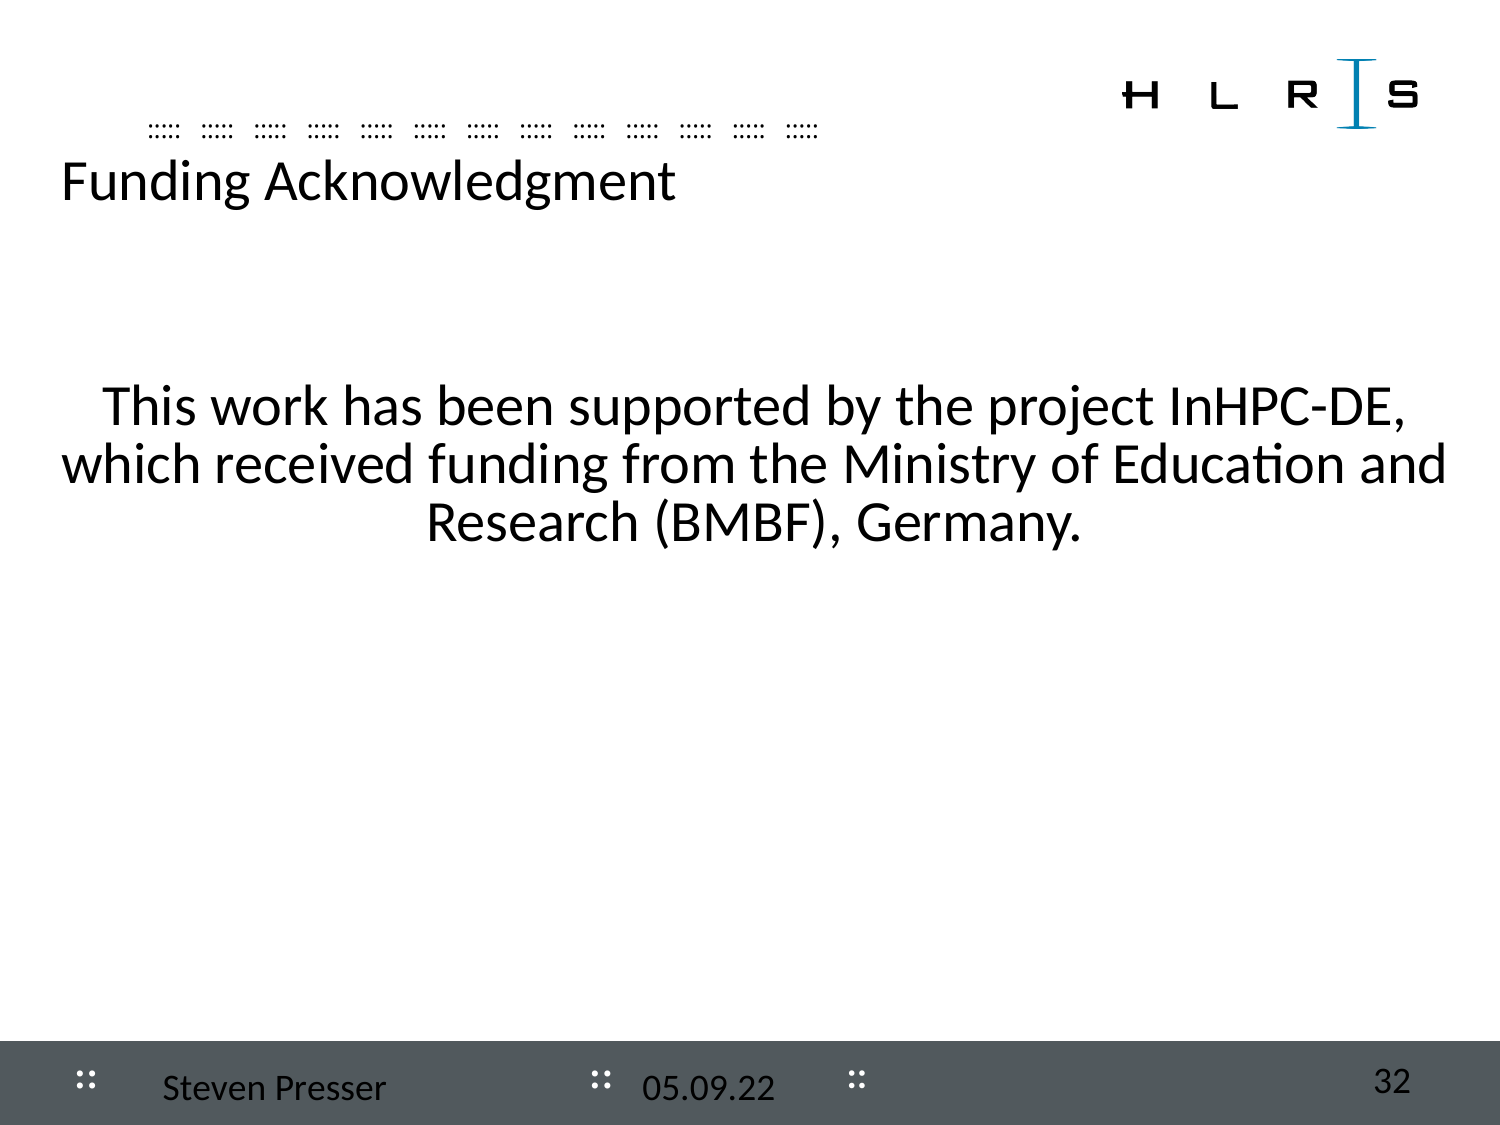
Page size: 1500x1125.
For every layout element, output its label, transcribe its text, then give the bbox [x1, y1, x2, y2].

picture [1122, 59, 1353, 108]
picture [1360, 59, 1418, 108]
subtitle This work has been supported by the project InHPC-DE, which received funding from the Ministry of Education and Research (BMBF), Germany. [46, 108, 1464, 829]
